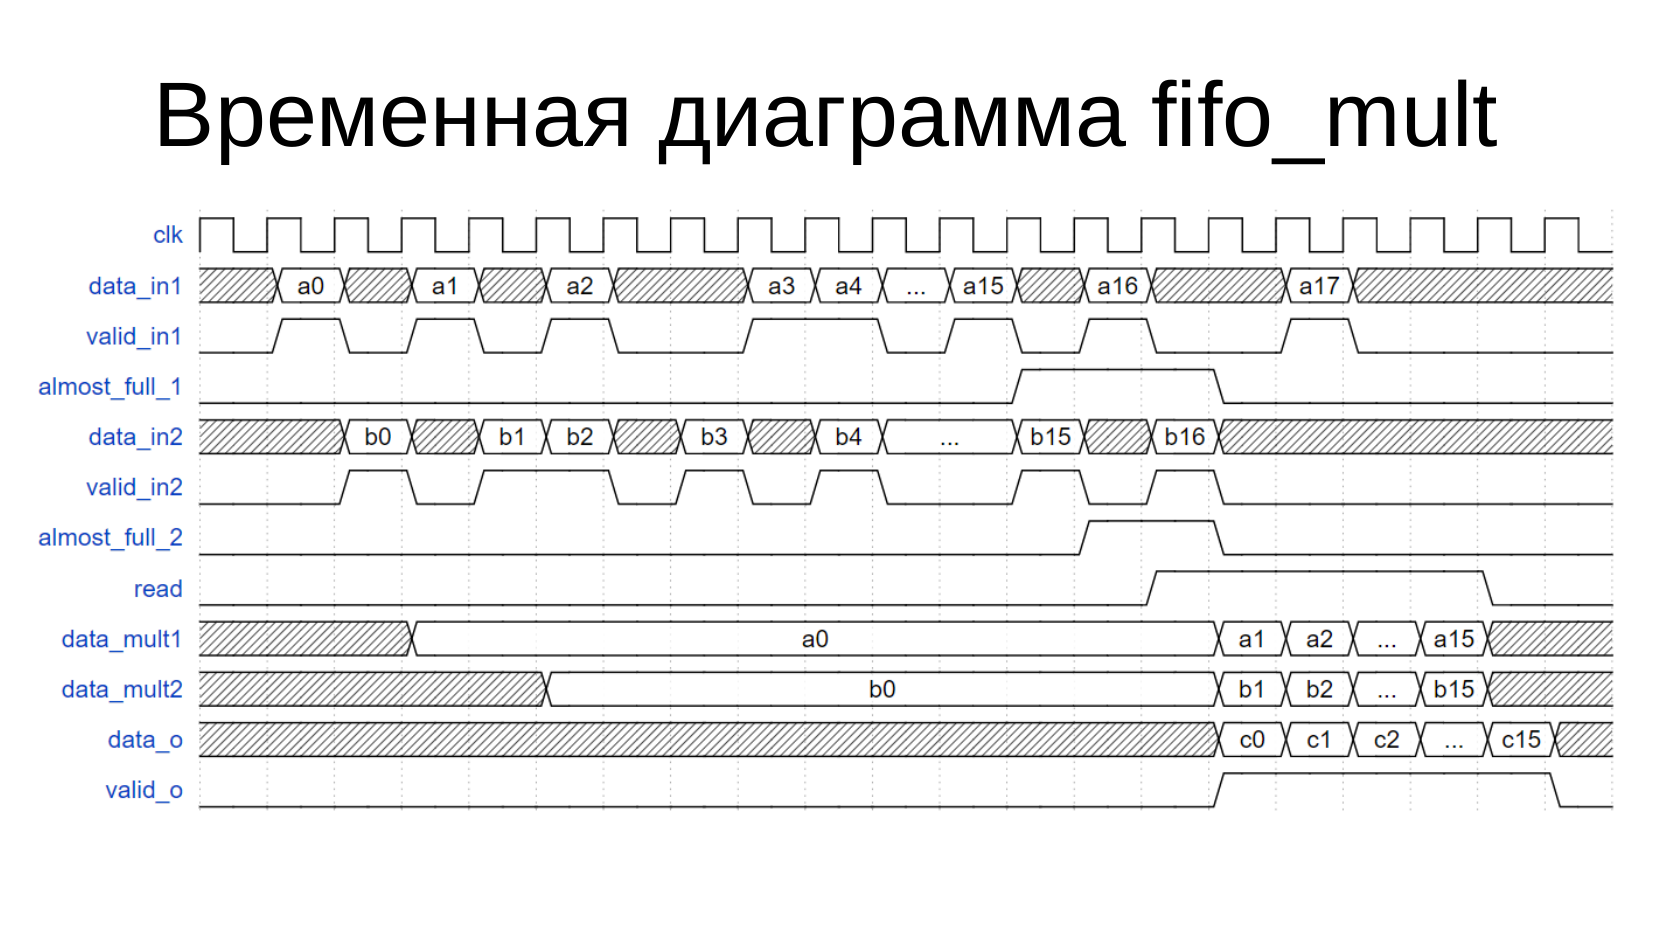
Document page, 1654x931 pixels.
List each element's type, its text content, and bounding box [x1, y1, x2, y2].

picture [15, 209, 1624, 826]
title Временная диаграмма fifo_mult [82, 37, 1571, 193]
